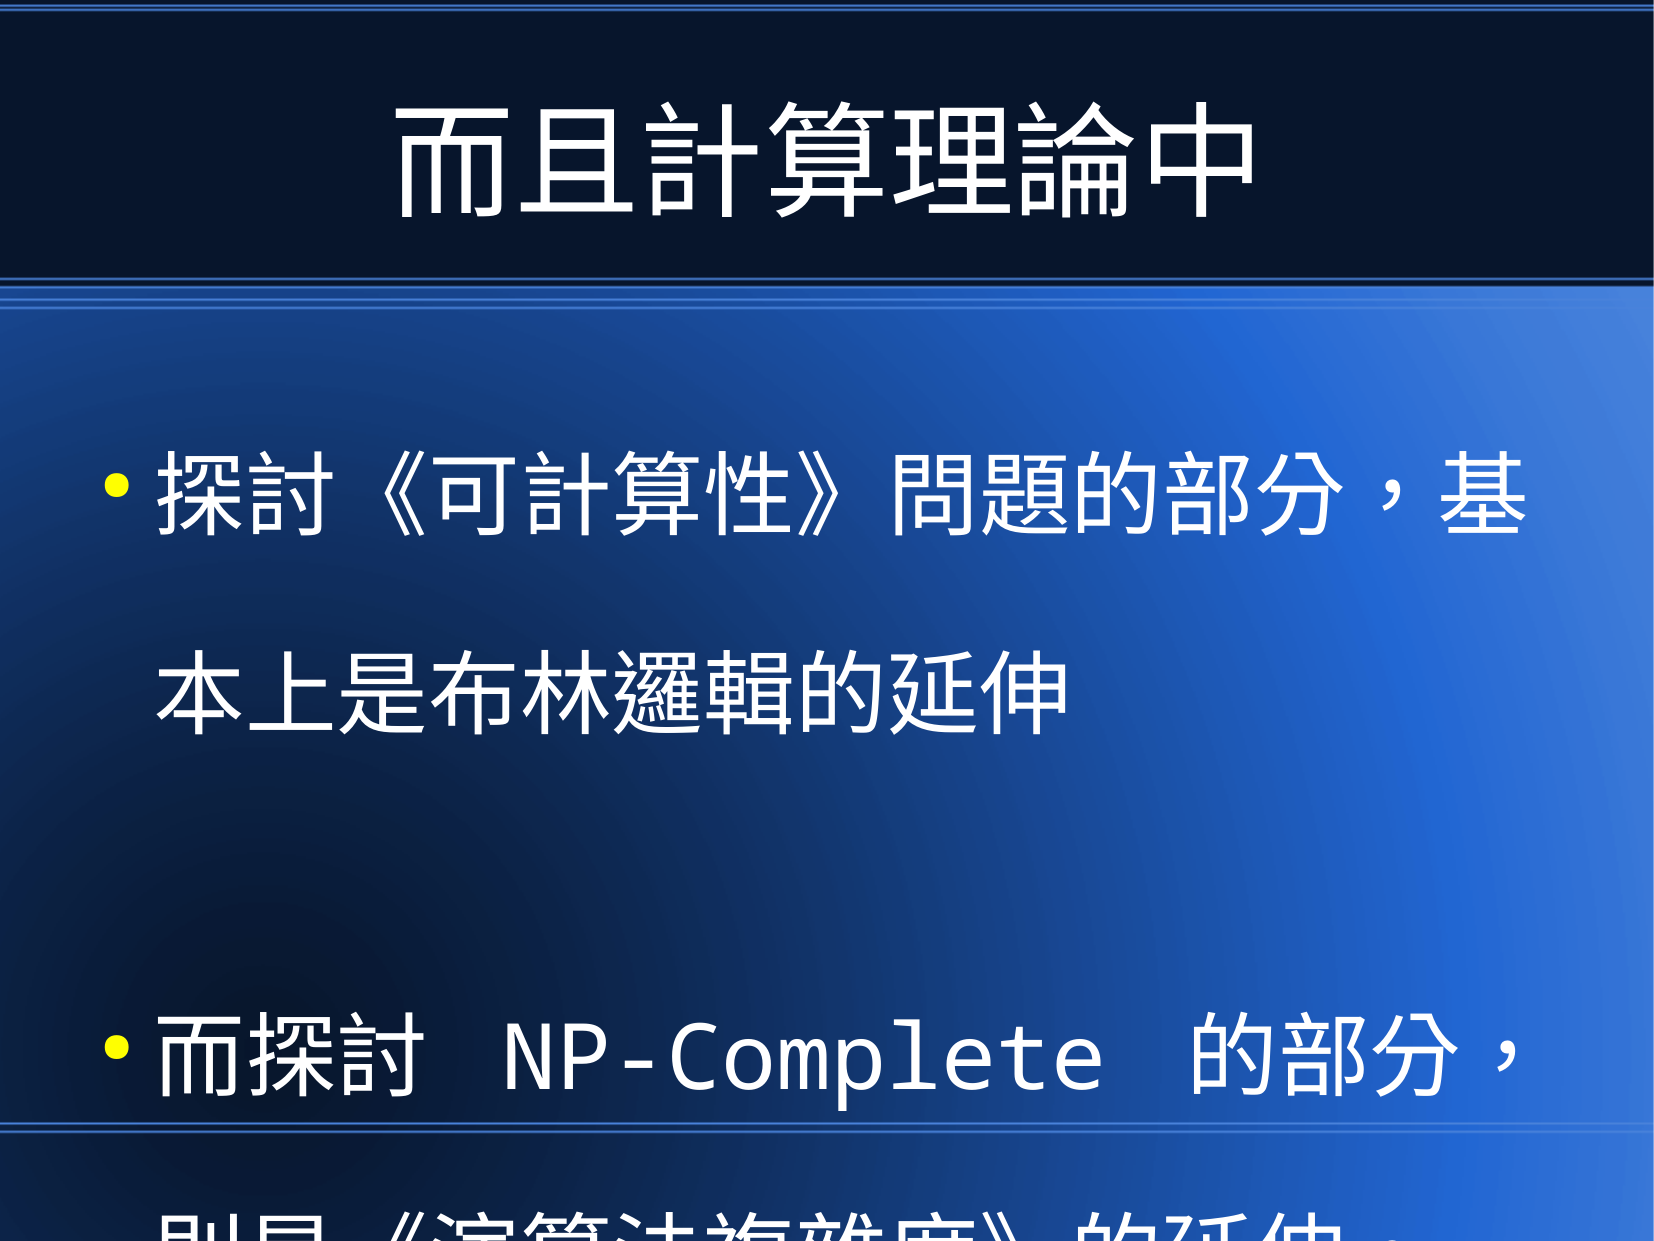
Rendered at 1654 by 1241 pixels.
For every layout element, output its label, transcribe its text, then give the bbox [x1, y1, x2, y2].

title 而且計算理論中 [82, 49, 1571, 257]
picture [0, 0, 1654, 1241]
list 探討《可計算性》問題的部分，基本上是布林邏輯的延伸 而探討 NP-Complete 的部分，則是《演算法複雜度》的延伸。 [82, 355, 1571, 1241]
